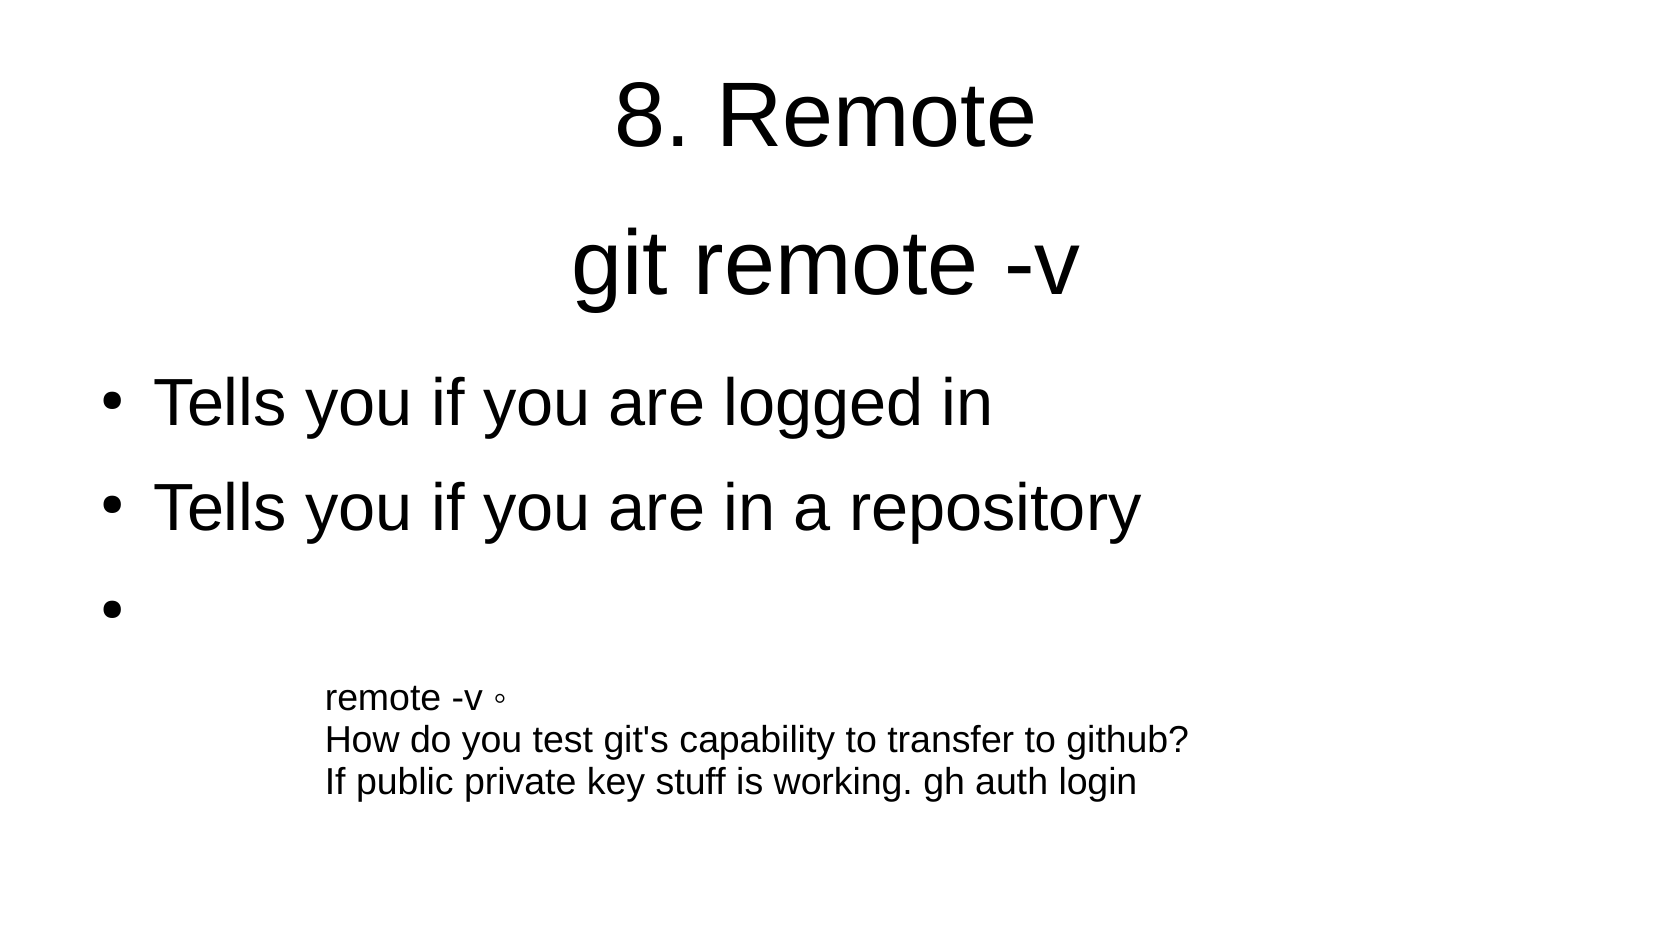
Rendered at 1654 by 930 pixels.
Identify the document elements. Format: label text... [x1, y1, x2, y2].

title git remote -v [82, 160, 1571, 366]
title 8. Remote [82, 12, 1571, 160]
text_box remote -v ◦ How do you test git's capability to transfer to github? If public private key stuff is working. gh auth login [309, 669, 1215, 810]
list Tells you if you are logged in Tells you if you are in a repository [82, 366, 1571, 905]
